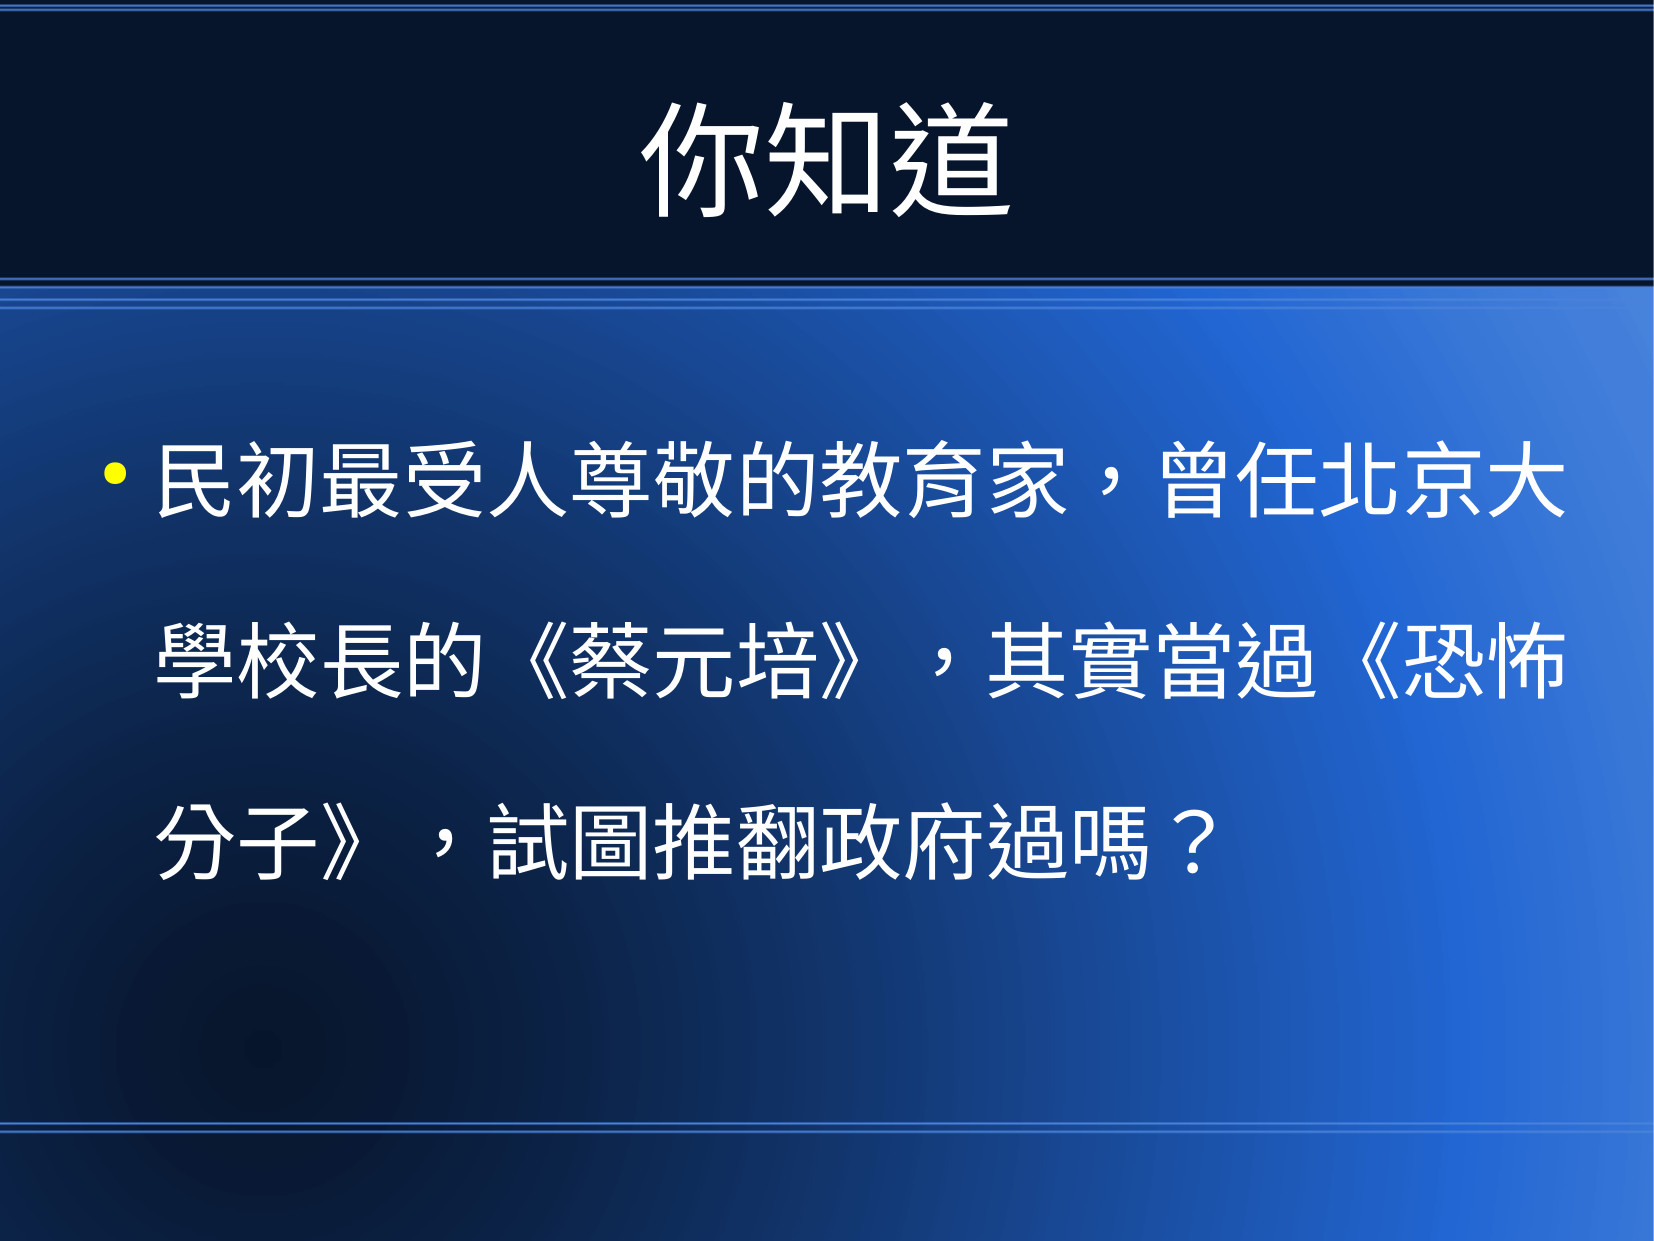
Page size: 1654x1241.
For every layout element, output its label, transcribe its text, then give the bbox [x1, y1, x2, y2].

list 民初最受人尊敬的教育家，曾任北京大學校長的《蔡元培》，其實當過《恐怖分子》，試圖推翻政府過嗎？ [82, 355, 1571, 1241]
picture [0, 0, 1654, 1241]
title 你知道 [82, 49, 1571, 257]
